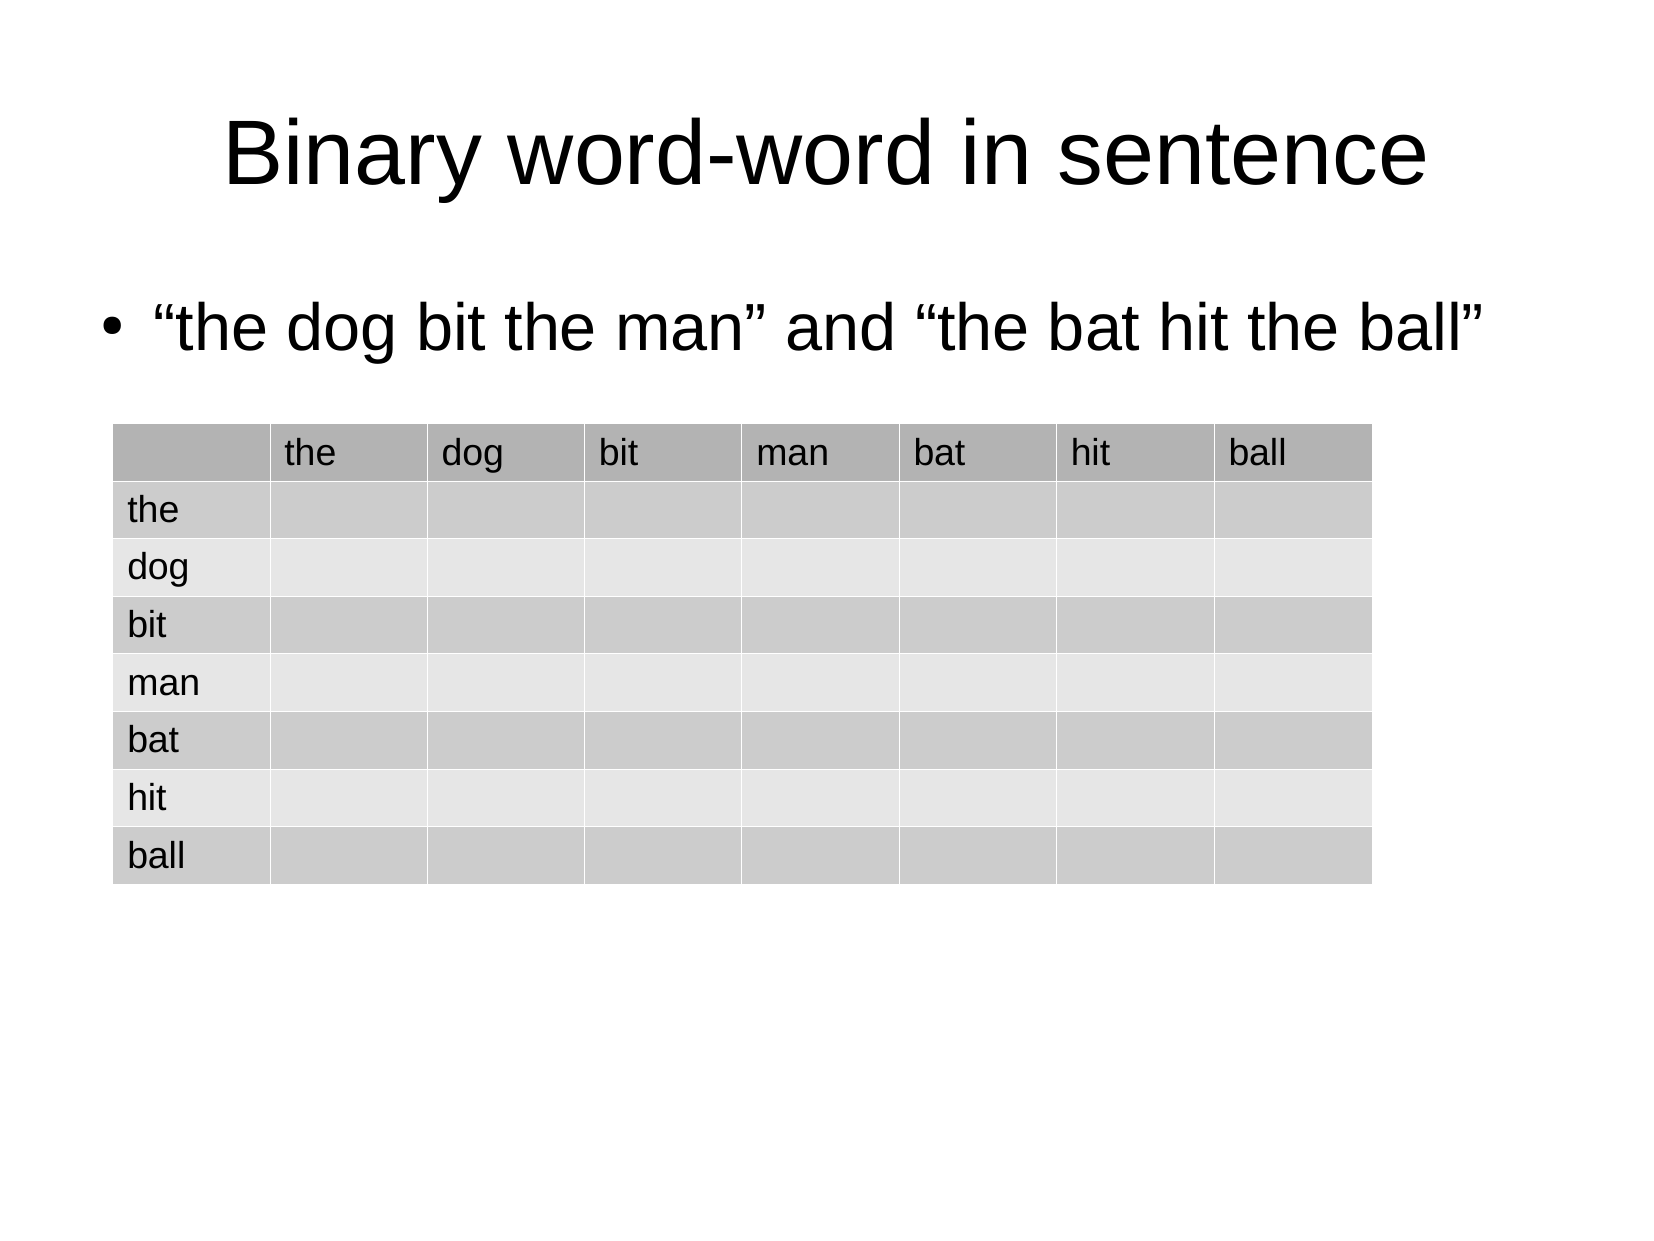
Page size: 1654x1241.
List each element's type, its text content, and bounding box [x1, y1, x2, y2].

list “the dog bit the man” and “the bat hit the ball” [82, 290, 1571, 1010]
table_cell [742, 827, 899, 884]
table_cell [1057, 482, 1214, 538]
table_cell [1215, 712, 1372, 769]
table_header dog [428, 424, 584, 481]
table_cell [1057, 827, 1214, 884]
table_cell [428, 827, 584, 884]
table_cell [428, 712, 584, 769]
table_cell [742, 597, 899, 653]
table_cell [900, 597, 1056, 653]
table_cell [585, 827, 741, 884]
table_cell [428, 539, 584, 596]
table_cell [1215, 770, 1372, 826]
table_cell [428, 654, 584, 711]
table_cell [271, 712, 427, 769]
table_cell [1057, 712, 1214, 769]
table_header the [271, 424, 427, 481]
table_cell [900, 770, 1056, 826]
table_cell [1215, 539, 1372, 596]
table_cell [428, 597, 584, 653]
table_cell [1057, 770, 1214, 826]
table_cell [900, 539, 1056, 596]
table_cell [1215, 597, 1372, 653]
table_cell [585, 712, 741, 769]
table_cell [742, 482, 899, 538]
table_cell [1057, 597, 1214, 653]
table_cell [900, 482, 1056, 538]
table_cell [428, 770, 584, 826]
table_cell [585, 597, 741, 653]
table_cell [1215, 482, 1372, 538]
table_cell [585, 770, 741, 826]
table_cell [271, 597, 427, 653]
table_cell man [113, 654, 270, 711]
table_cell [585, 539, 741, 596]
table_header bit [585, 424, 741, 481]
table_cell [900, 712, 1056, 769]
table_cell [742, 654, 899, 711]
table_cell [1215, 654, 1372, 711]
table_cell [742, 712, 899, 769]
table_cell [742, 539, 899, 596]
table_cell dog [113, 539, 270, 596]
table_cell hit [113, 770, 270, 826]
table_cell bit [113, 597, 270, 653]
table_cell [271, 654, 427, 711]
table_cell [900, 654, 1056, 711]
table_cell [271, 827, 427, 884]
table_cell [271, 770, 427, 826]
table_header ball [1215, 424, 1372, 481]
table_header [113, 424, 270, 481]
table_cell [585, 482, 741, 538]
table_cell [585, 654, 741, 711]
table_cell [271, 539, 427, 596]
table_cell [1057, 539, 1214, 596]
title Binary word-word in sentence [82, 49, 1571, 257]
table_header hit [1057, 424, 1214, 481]
table_cell [1057, 654, 1214, 711]
table_cell [271, 482, 427, 538]
table_cell [900, 827, 1056, 884]
table_cell [1215, 827, 1372, 884]
table_cell [742, 770, 899, 826]
table_header man [742, 424, 899, 481]
table_cell ball [113, 827, 270, 884]
table_cell the [113, 482, 270, 538]
table_header bat [900, 424, 1056, 481]
table_cell [428, 482, 584, 538]
table_cell bat [113, 712, 270, 769]
